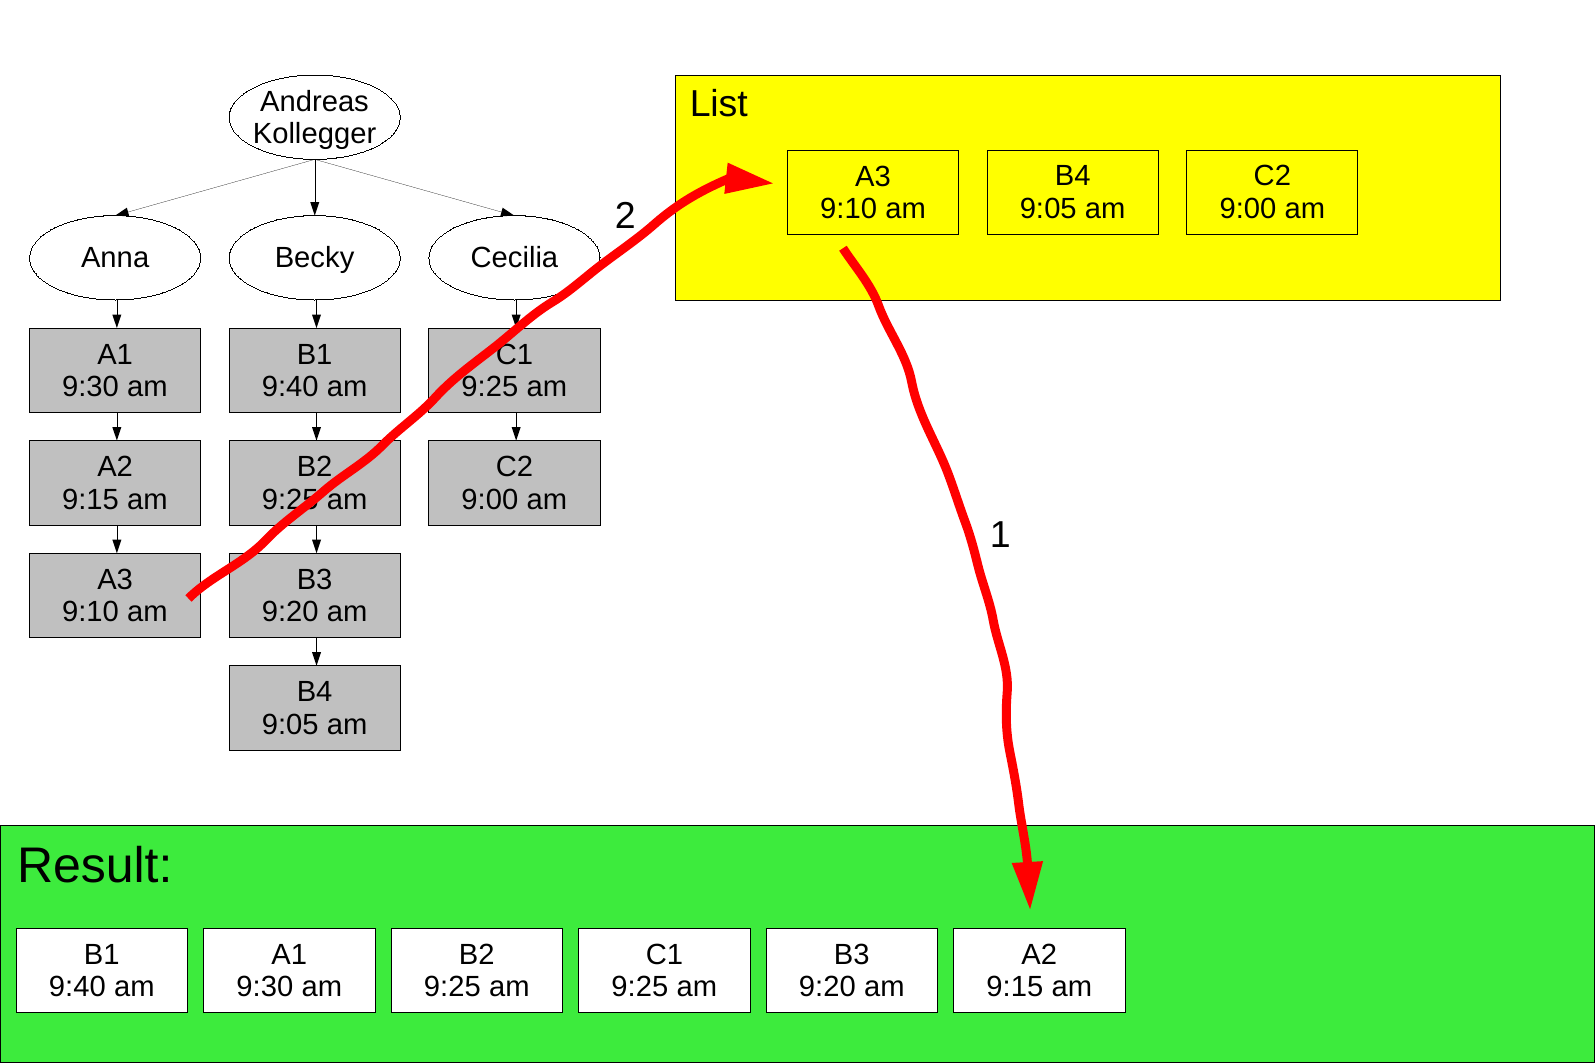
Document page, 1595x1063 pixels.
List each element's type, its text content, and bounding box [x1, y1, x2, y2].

text_box B1 9:40 am [16, 928, 188, 1013]
text_box List [675, 75, 763, 132]
text_box Andreas Kollegger [229, 75, 401, 160]
text_box B3 9:20 am [229, 553, 401, 638]
text_box A1 9:30 am [29, 328, 201, 413]
text_box A2 9:15 am [953, 928, 1126, 1013]
text_box C1 9:25 am [428, 328, 601, 413]
text_box 2 [600, 187, 651, 245]
text_box B1 9:40 am [229, 328, 401, 413]
text_box C1 9:25 am [428, 328, 509, 397]
text_box C1 9:25 am [578, 928, 751, 1013]
text_box A2 9:15 am [29, 440, 201, 526]
text_box B4 9:05 am [987, 150, 1159, 235]
text_box Result: [2, 829, 188, 901]
text_box C2 9:00 am [428, 440, 601, 526]
text_box A1 9:30 am [203, 928, 376, 1013]
text_box 1 [975, 505, 1026, 563]
text_box B2 9:25 am [391, 928, 563, 1013]
text_box [0, 825, 1595, 1063]
text_box A3 9:10 am [29, 553, 201, 638]
text_box B2 9:25 am [290, 440, 401, 526]
text_box Cecilia [428, 215, 601, 301]
text_box B4 9:05 am [229, 665, 401, 751]
text_box C2 9:00 am [1186, 150, 1358, 235]
text_box A3 9:10 am [787, 150, 959, 235]
text_box Anna [29, 215, 201, 301]
text_box [675, 75, 1501, 301]
text_box Becky [229, 215, 401, 301]
text_box B2 9:25 am [229, 440, 380, 526]
text_box B3 9:20 am [766, 928, 938, 1013]
